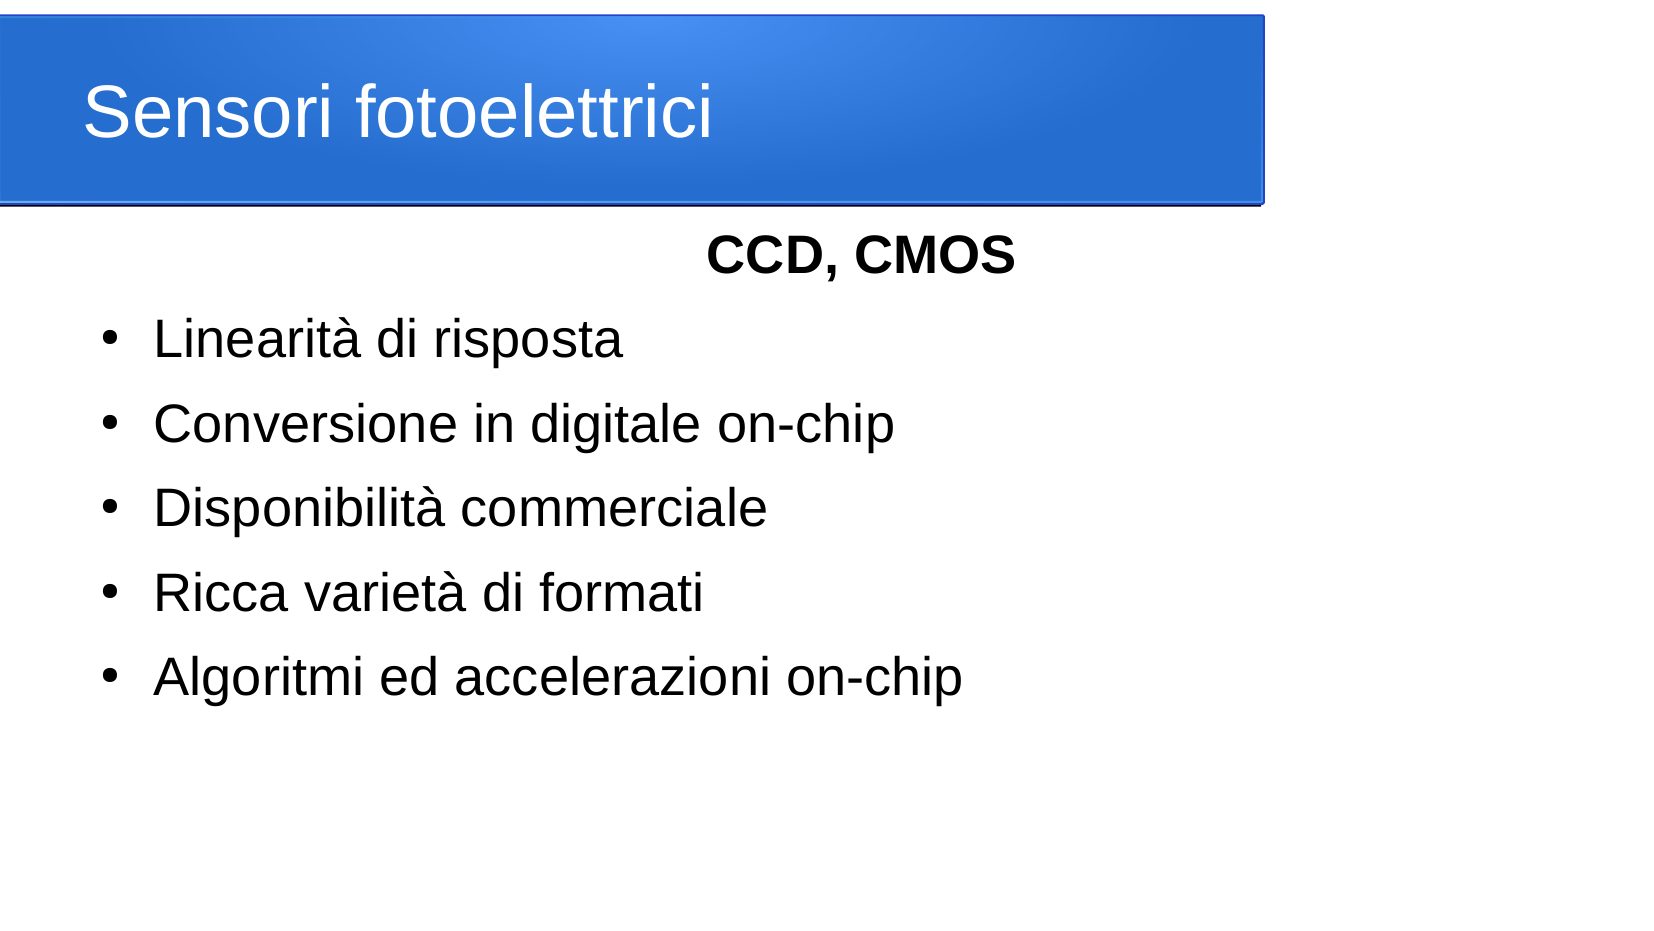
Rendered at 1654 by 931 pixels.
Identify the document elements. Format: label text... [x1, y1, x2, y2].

list CCD, CMOS Linearità di risposta Conversione in digitale on-chip Disponibilità commerciale Ricca varietà di formati Algoritmi ed accelerazioni on-chip [82, 224, 1571, 764]
title Sensori fotoelettrici [82, 35, 1235, 189]
